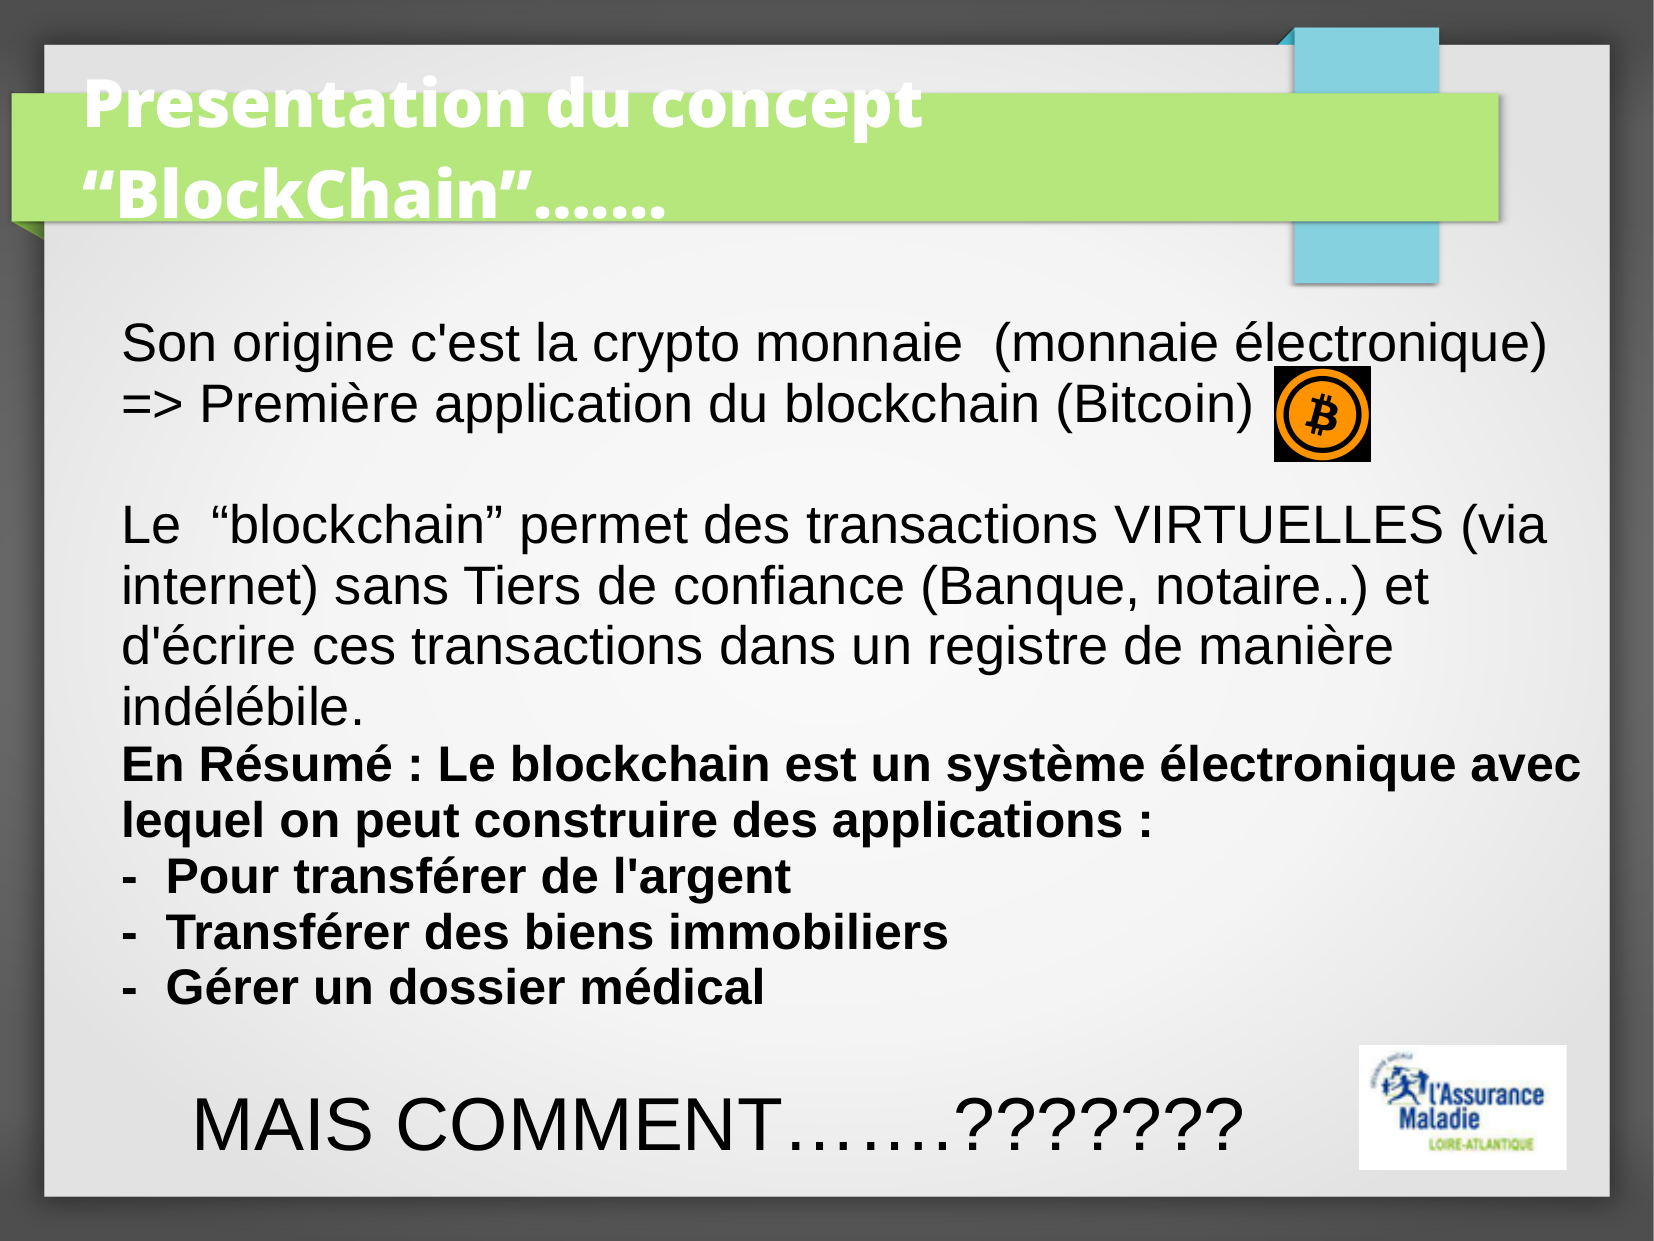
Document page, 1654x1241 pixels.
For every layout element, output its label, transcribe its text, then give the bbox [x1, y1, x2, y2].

text_box Son origine c'est la crypto monnaie (monnaie électronique) => Première application du blockchain (Bitcoin) Le “blockchain” permet des transactions VIRTUELLES (via internet) sans Tiers de confiance (Banque, notaire..) et d'écrire ces transactions dans un registre de manière indélébile. En Résumé : Le blockchain est un système électronique avec lequel on peut construire des applications : - Pour transférer de l'argent - Transférer des biens immobiliers - Gérer un dossier médical [106, 245, 1607, 1229]
picture [0, 0, 1654, 1241]
title Presentation du concept “BlockChain”….... [82, 69, 1264, 238]
text_box MAIS COMMENT…….??????? [177, 1074, 1323, 1184]
